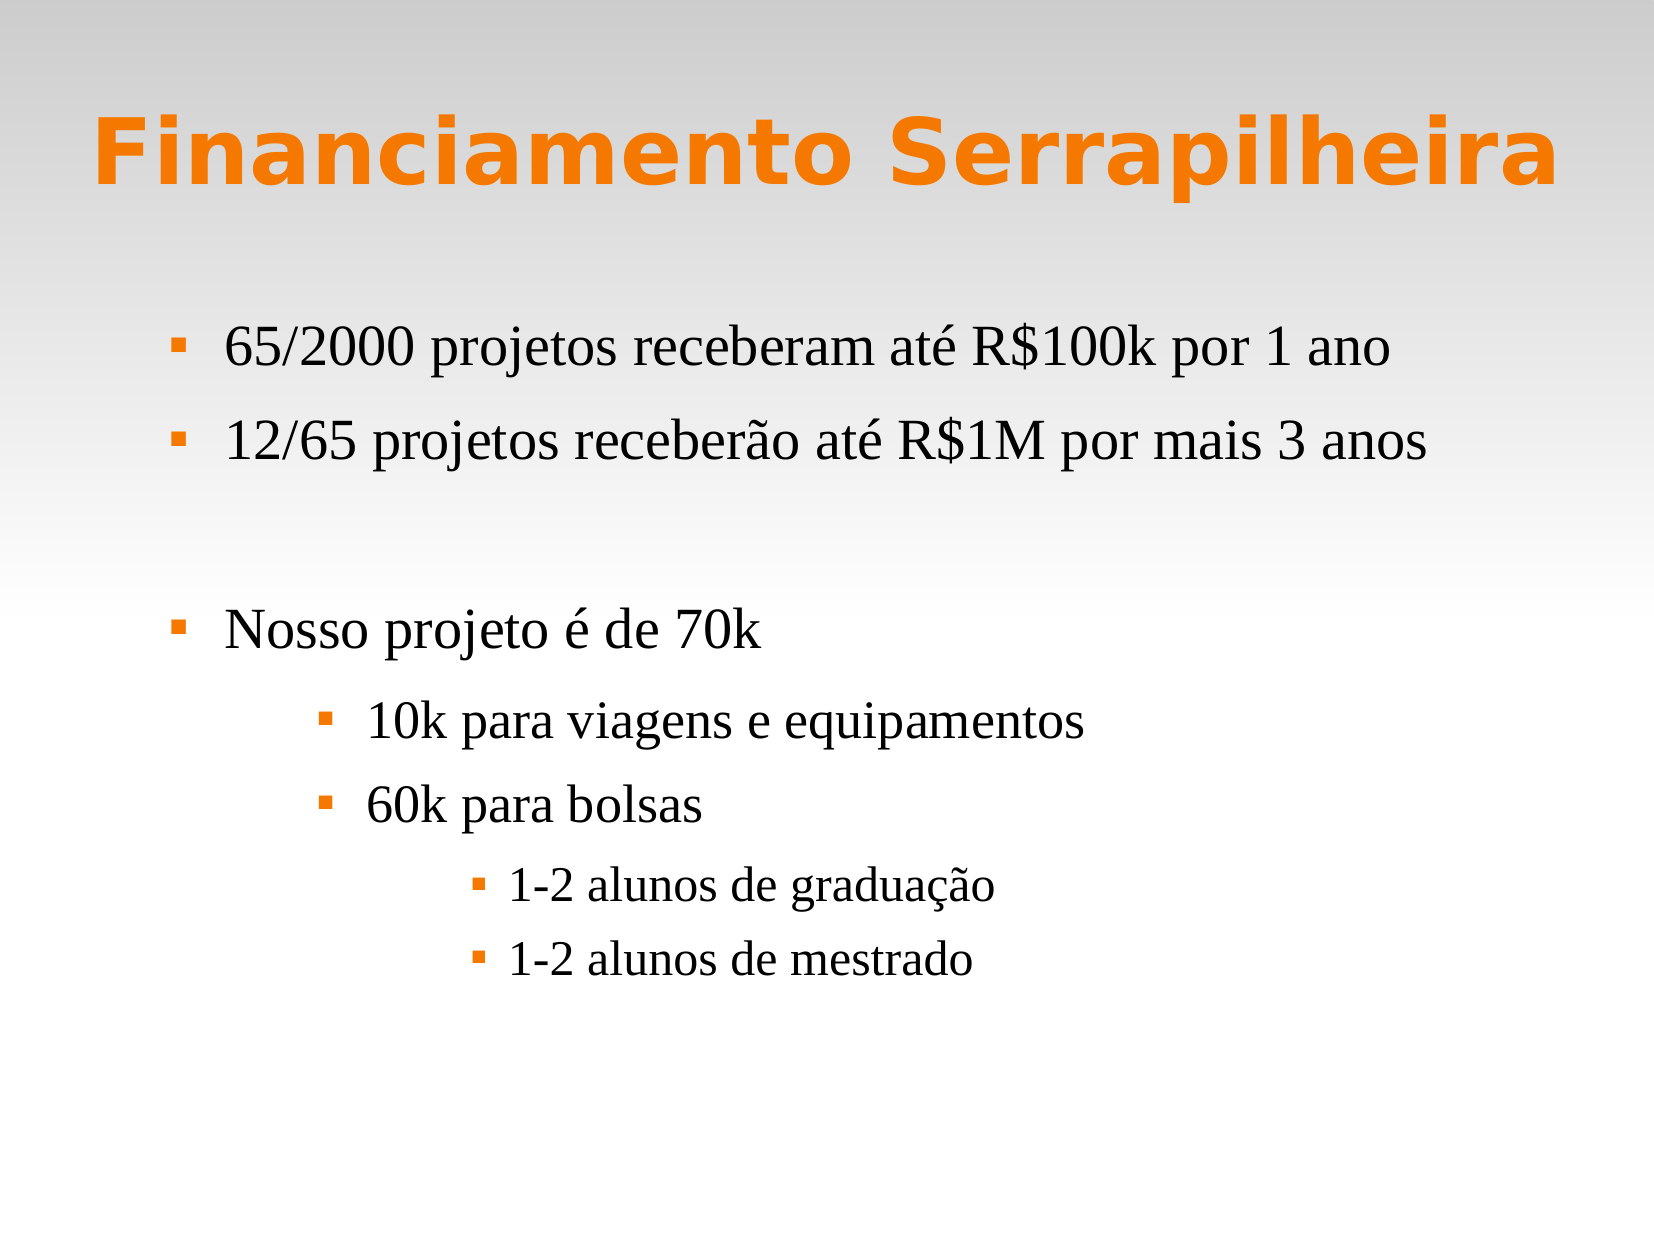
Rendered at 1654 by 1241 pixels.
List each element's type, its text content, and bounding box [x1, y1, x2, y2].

title Financiamento Serrapilheira [82, 49, 1571, 257]
list 65/2000 projetos receberam até R$100k por 1 ano 12/65 projetos receberão até R$1M por mais 3 anos Nosso projeto é de 70k 10k para viagens e equipamentos 60k para bolsas 1-2 alunos de graduação 1-2 alunos de mestrado [82, 313, 1538, 1170]
